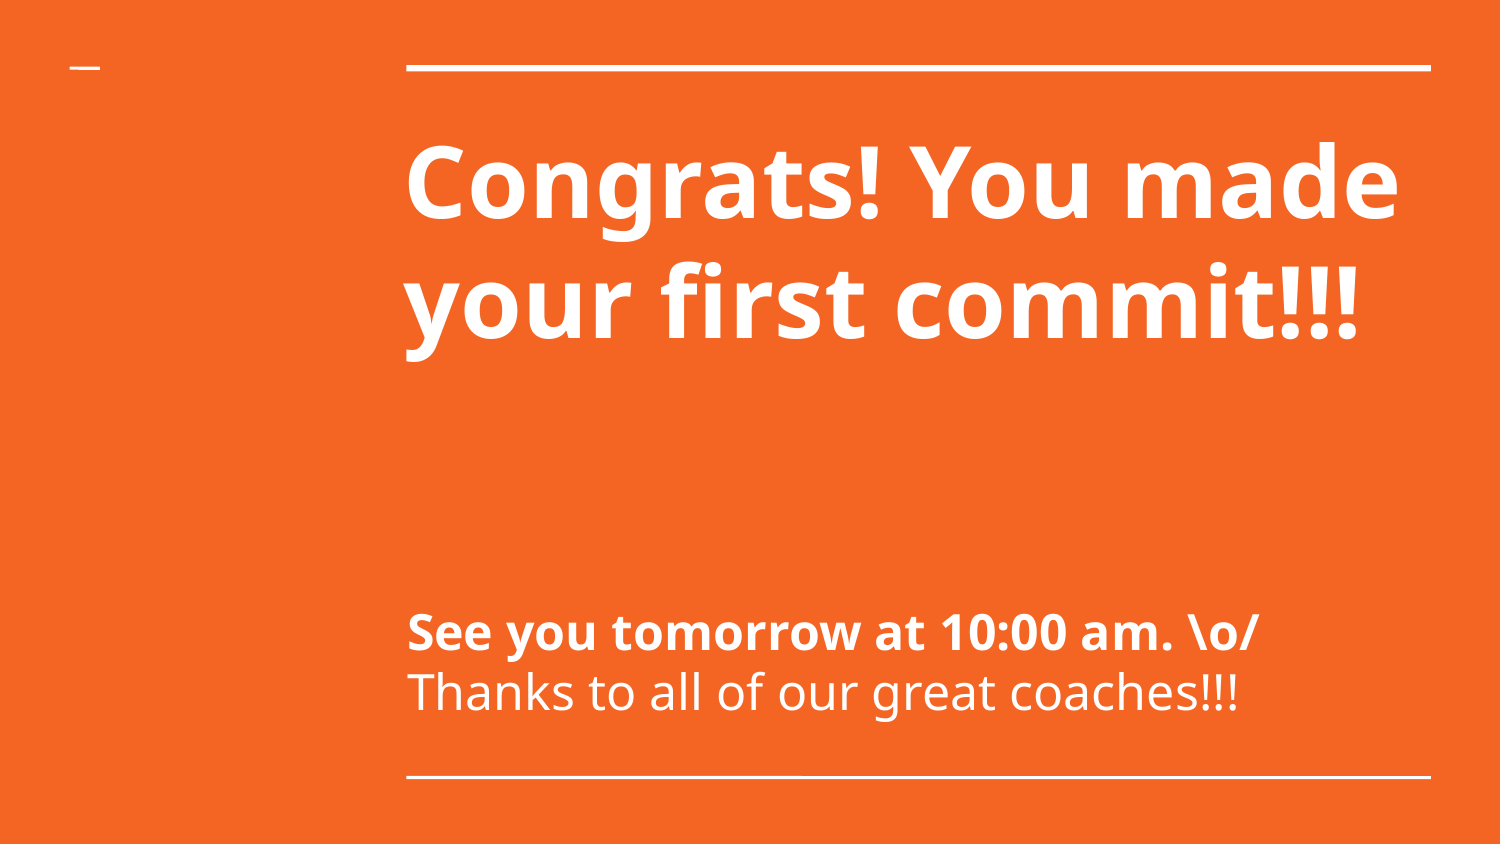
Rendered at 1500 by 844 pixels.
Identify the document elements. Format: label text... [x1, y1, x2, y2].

title Congrats! You made your first commit!!! [389, 103, 1428, 357]
subtitle See you tomorrow at 10:00 am. \o/ Thanks to all of our great coaches!!! [392, 531, 1431, 735]
